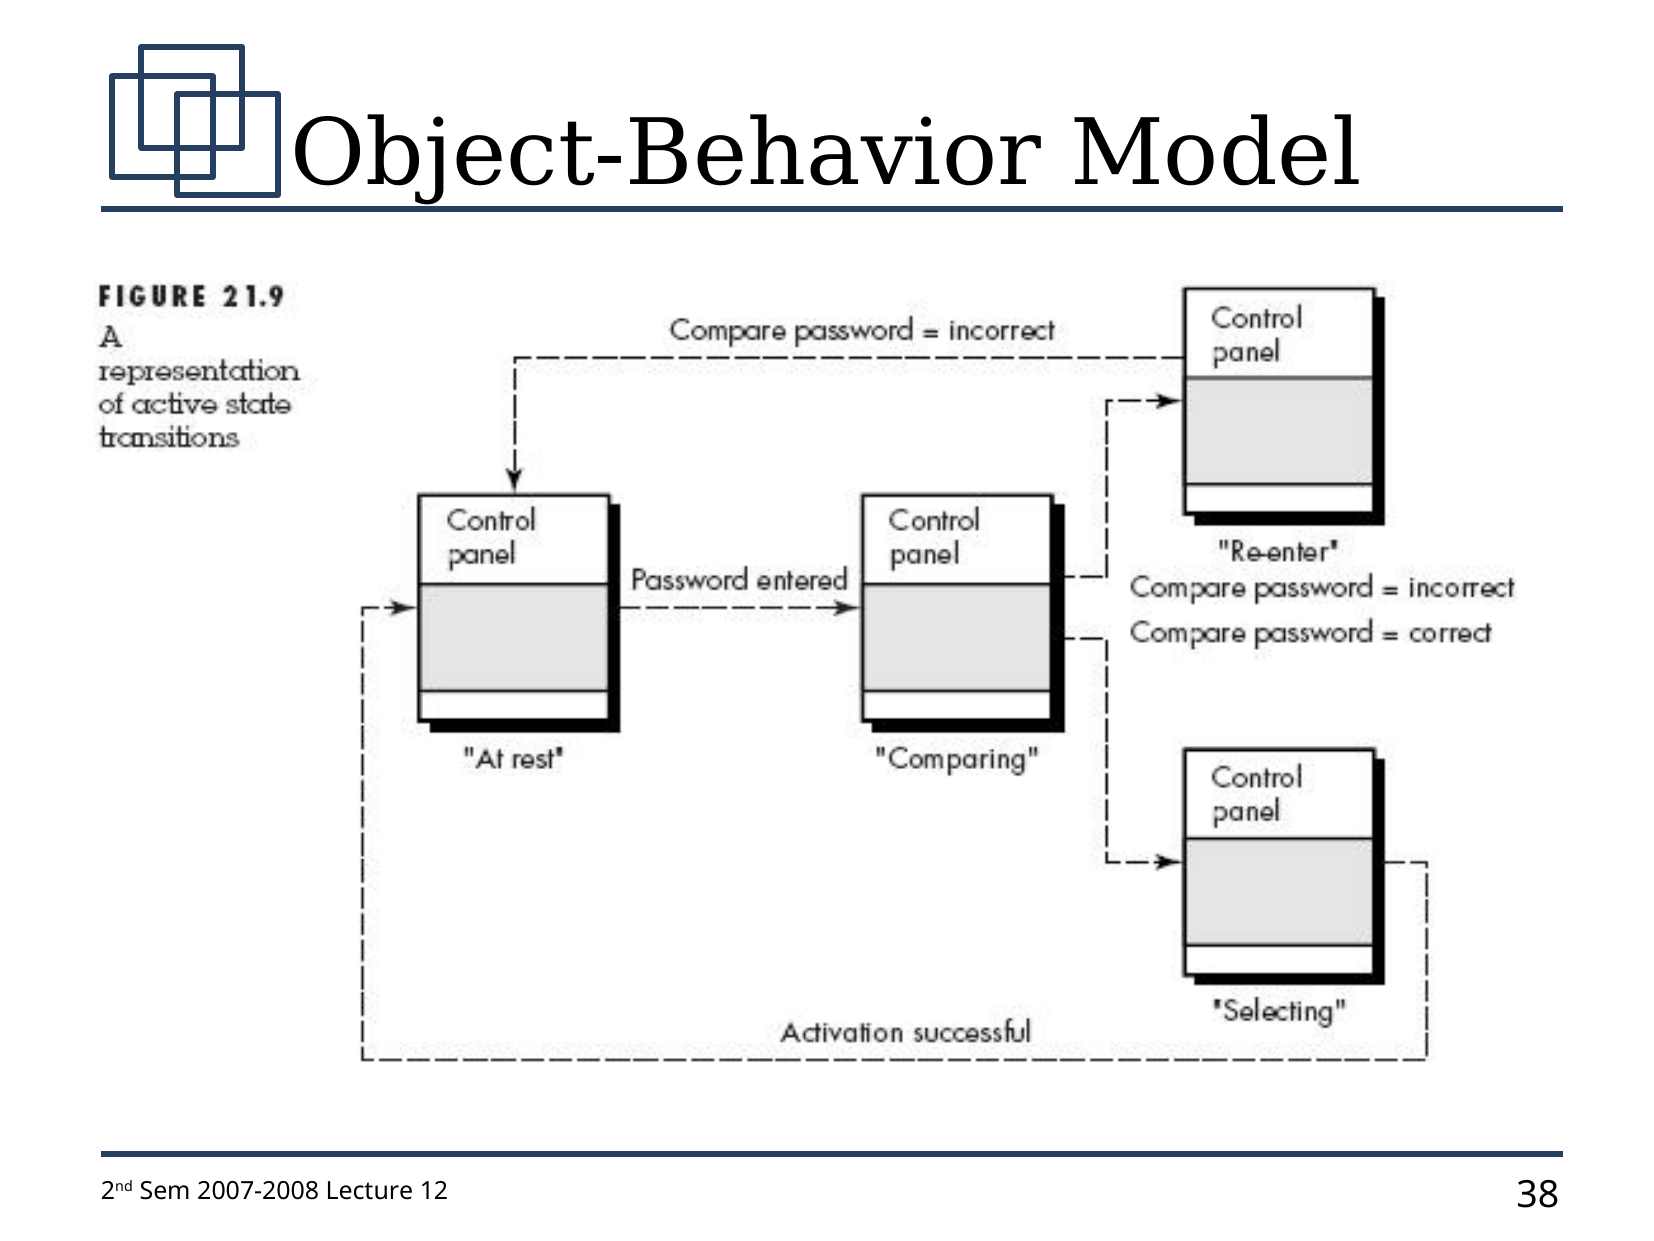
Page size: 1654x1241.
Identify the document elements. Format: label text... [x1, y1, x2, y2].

picture [75, 262, 1538, 1088]
title Object-Behavior Model [82, 49, 1571, 257]
